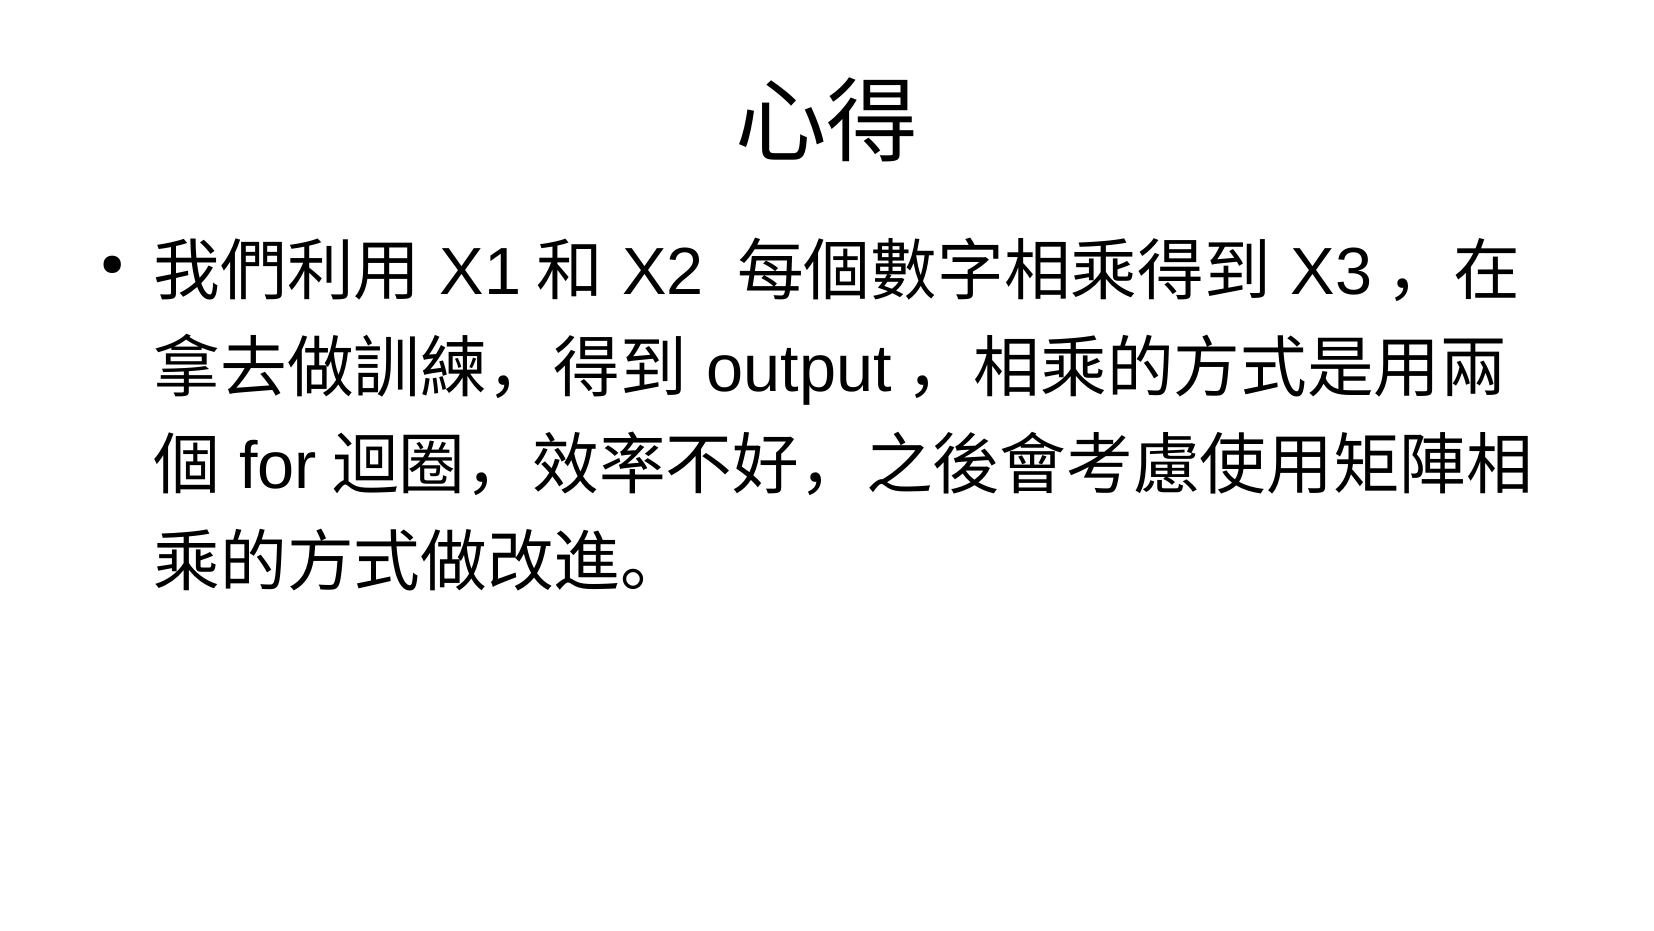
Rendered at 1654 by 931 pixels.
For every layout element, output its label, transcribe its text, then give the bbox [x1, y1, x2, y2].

list 我們利用X1和X2 每個數字相乘得到X3，在拿去做訓練，得到output，相乘的方式是用兩個for迴圈，效率不好，之後會考慮使用矩陣相乘的方式做改進。 [82, 217, 1571, 758]
title 心得 [82, 37, 1571, 193]
